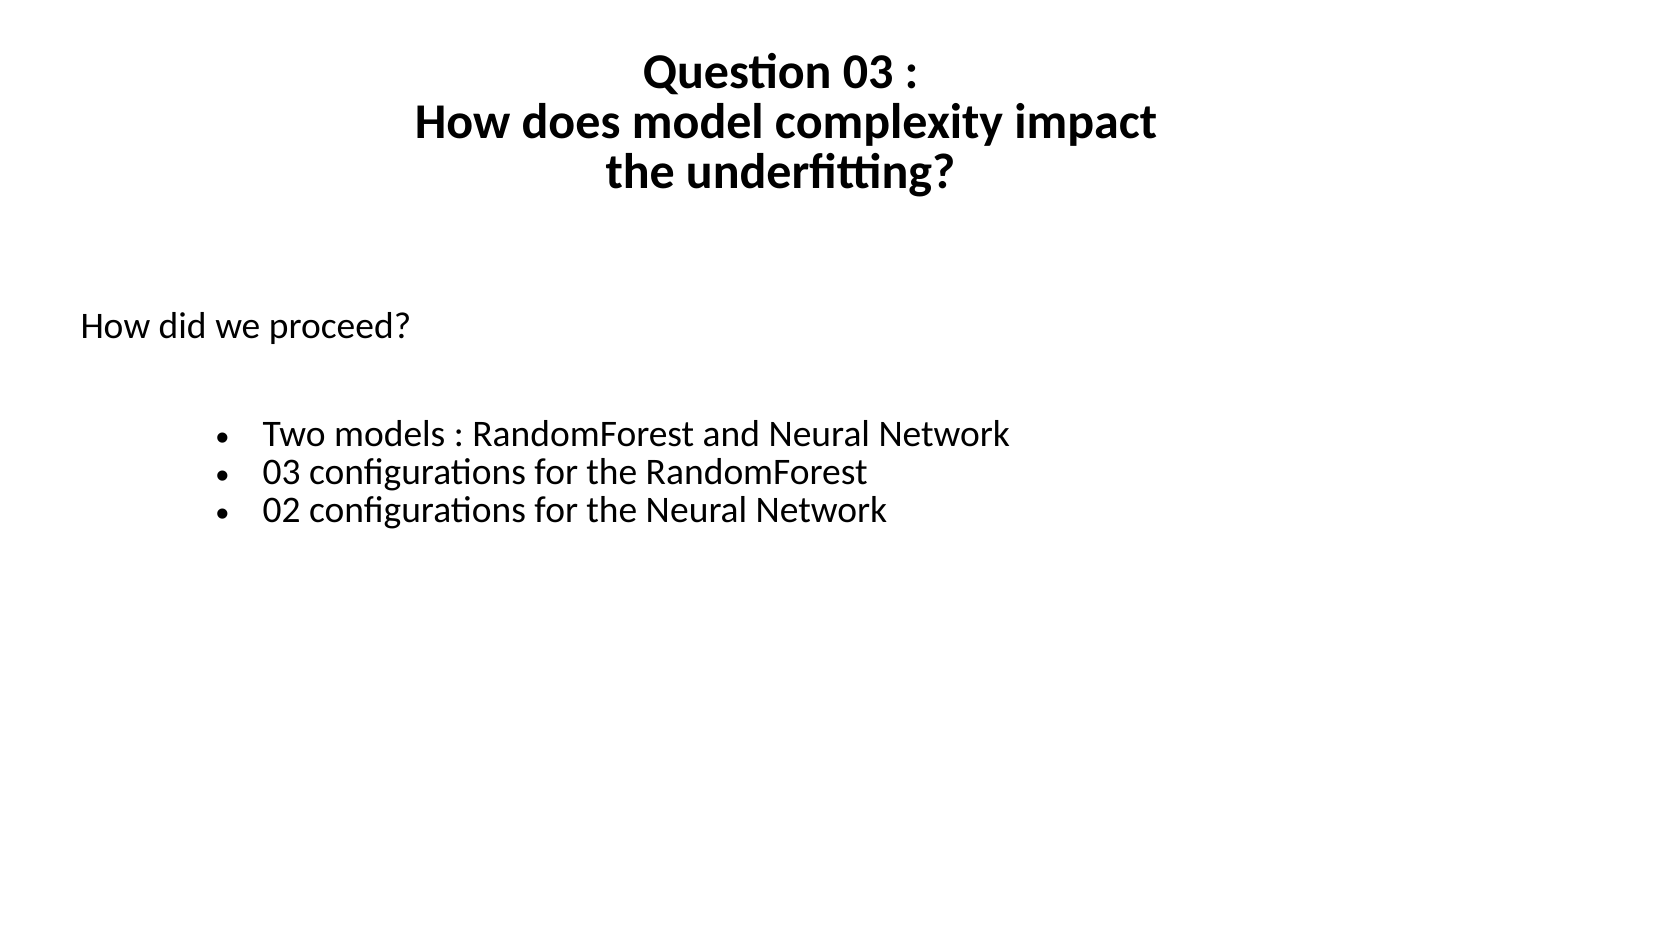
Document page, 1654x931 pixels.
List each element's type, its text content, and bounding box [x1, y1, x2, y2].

text_box Two models : RandomForest and Neural Network 03 configurations for the RandomForest 02 configurations for the Neural Network [200, 411, 1285, 563]
text_box How did we proceed? [65, 302, 498, 364]
text_box Question 03 : How does model complexity impact the underfitting? [367, 43, 1194, 299]
